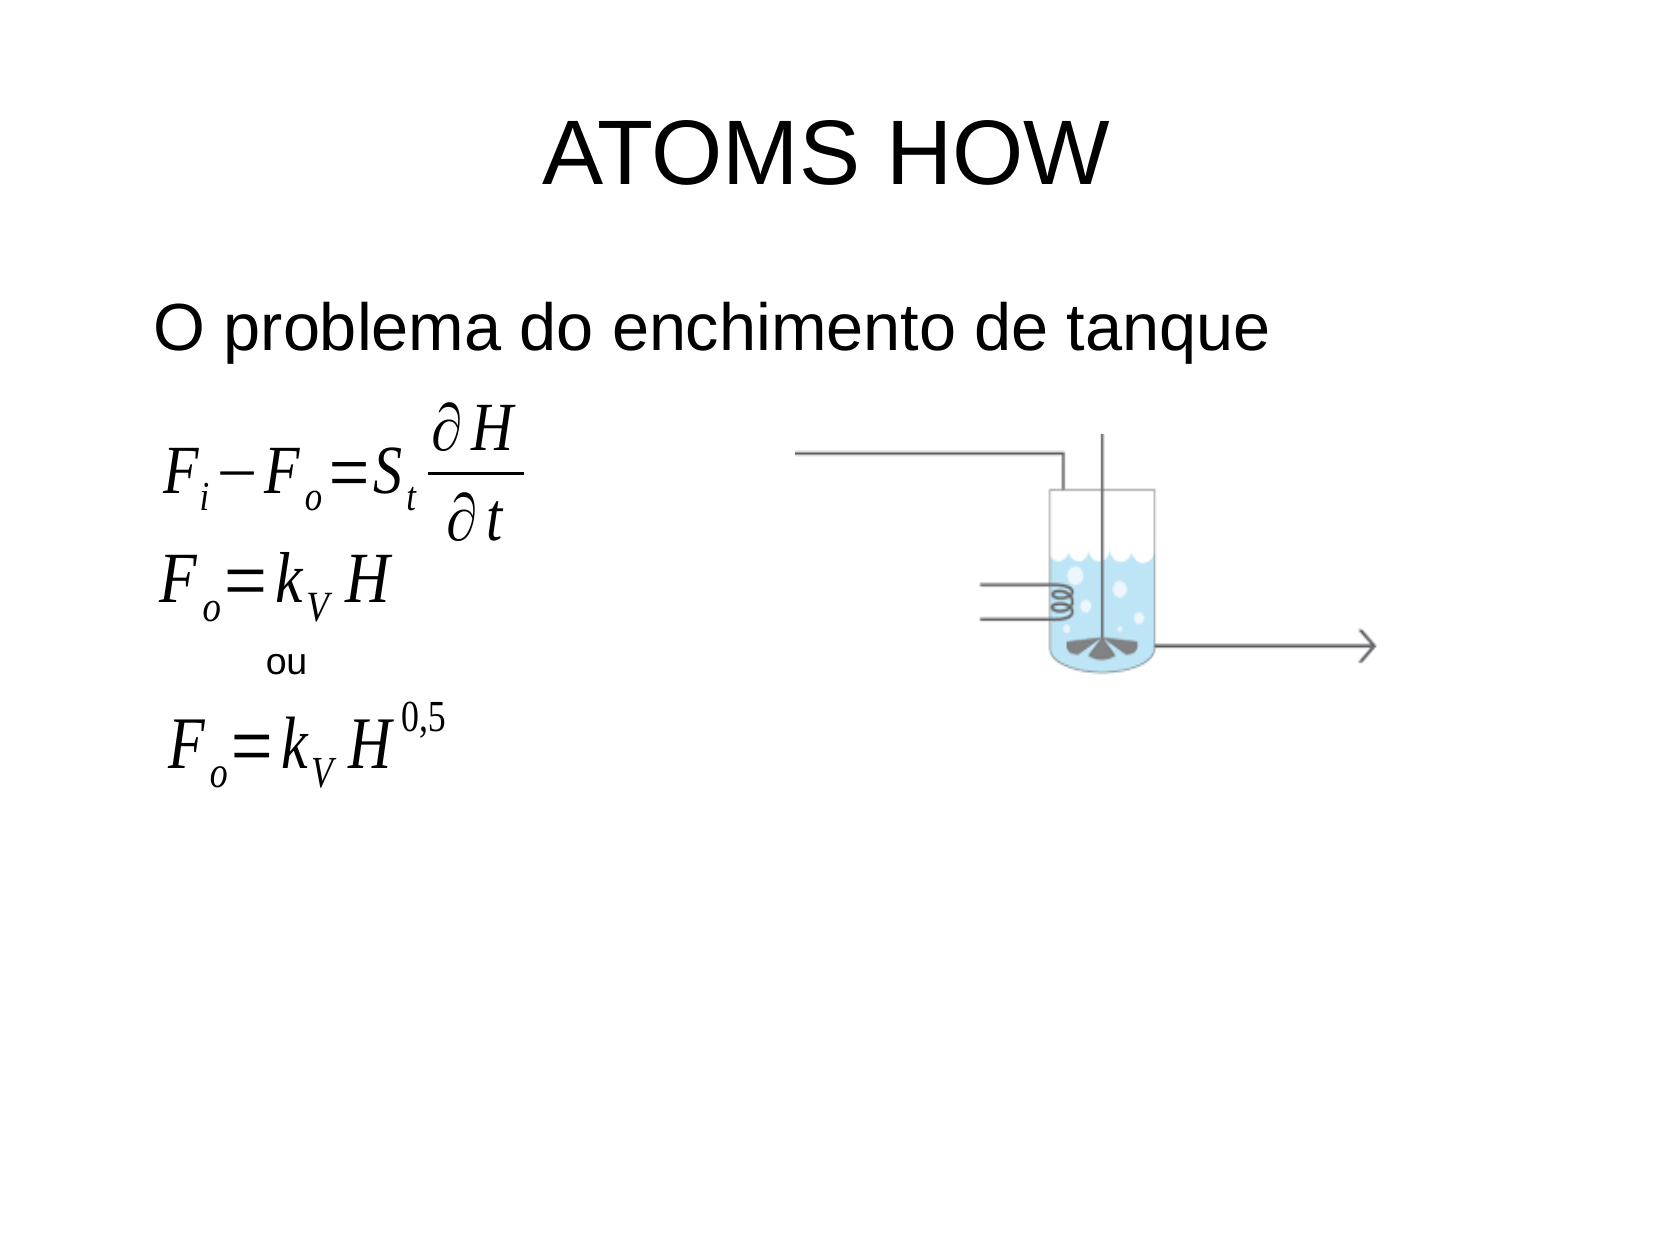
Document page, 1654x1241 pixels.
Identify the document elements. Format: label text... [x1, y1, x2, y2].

text_box ou [251, 633, 323, 691]
chart [140, 390, 541, 632]
list O problema do enchimento de tanque [82, 290, 1571, 1010]
picture [795, 434, 1411, 691]
chart [150, 690, 459, 796]
title ATOMS HOW [82, 49, 1571, 257]
